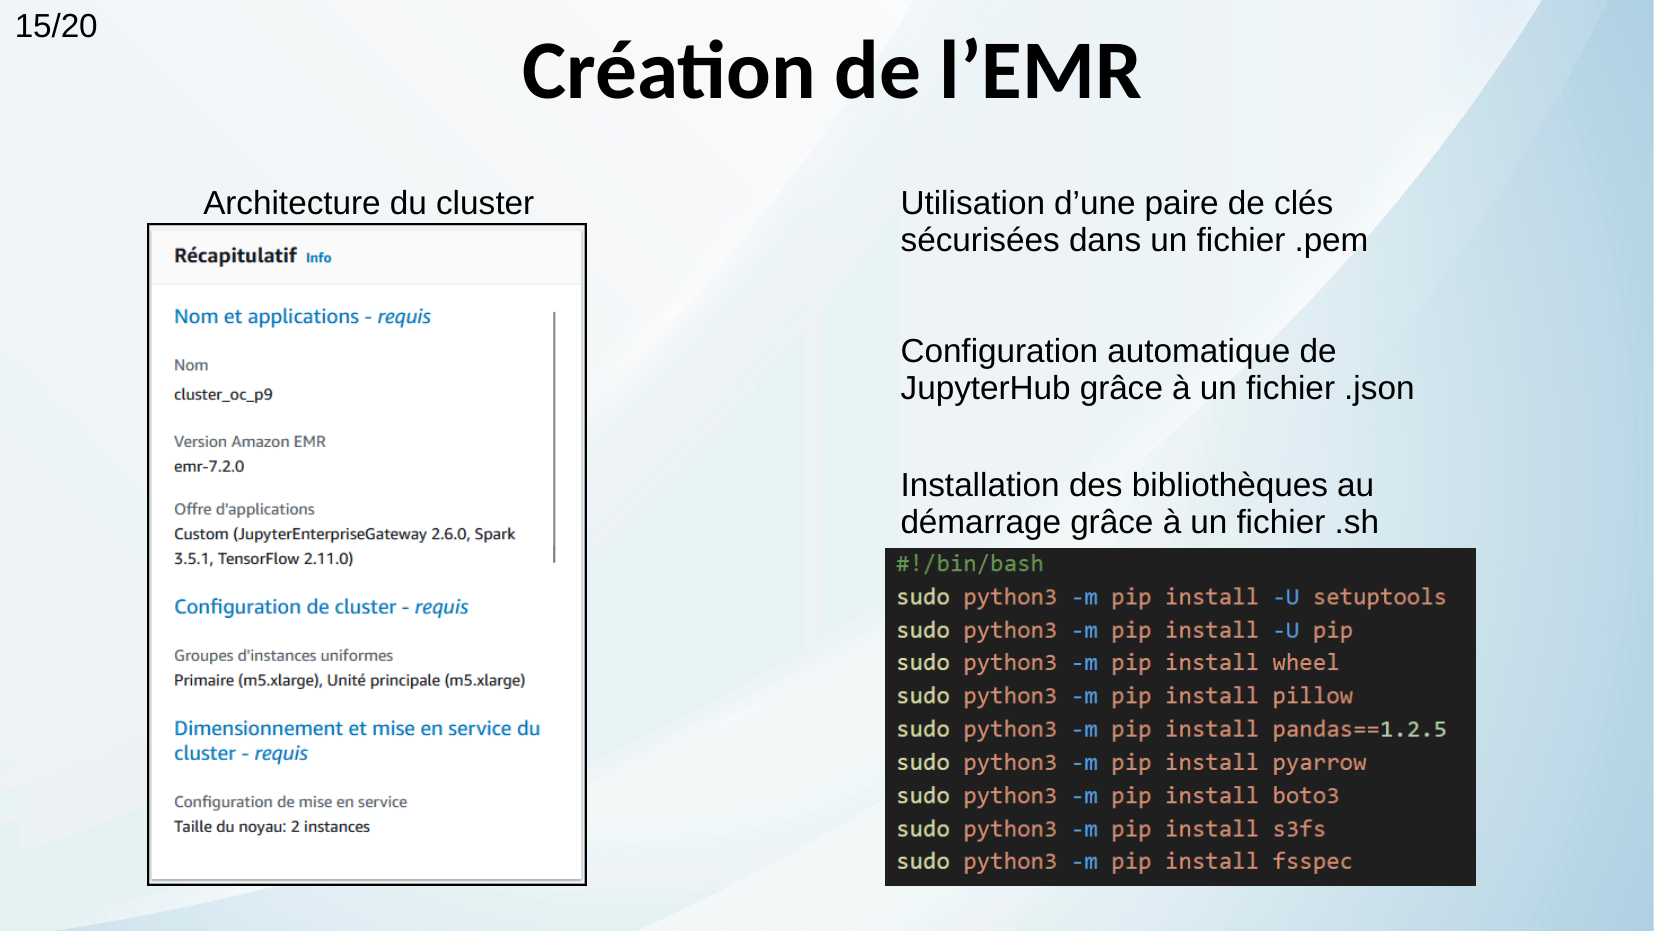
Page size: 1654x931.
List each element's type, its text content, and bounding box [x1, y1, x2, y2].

text_box Utilisation d’une paire de clés sécurisées dans un fichier .pem [885, 177, 1477, 267]
title Création de l’EMR [88, 0, 1577, 156]
text_box 15/20 [0, 0, 88, 60]
text_box Architecture du cluster [177, 177, 562, 237]
picture [0, 0, 1654, 931]
text_box Configuration automatique de JupyterHub grâce à un fichier .json [885, 324, 1477, 414]
text_box Installation des bibliothèques au démarrage grâce à un fichier .sh [885, 459, 1477, 549]
